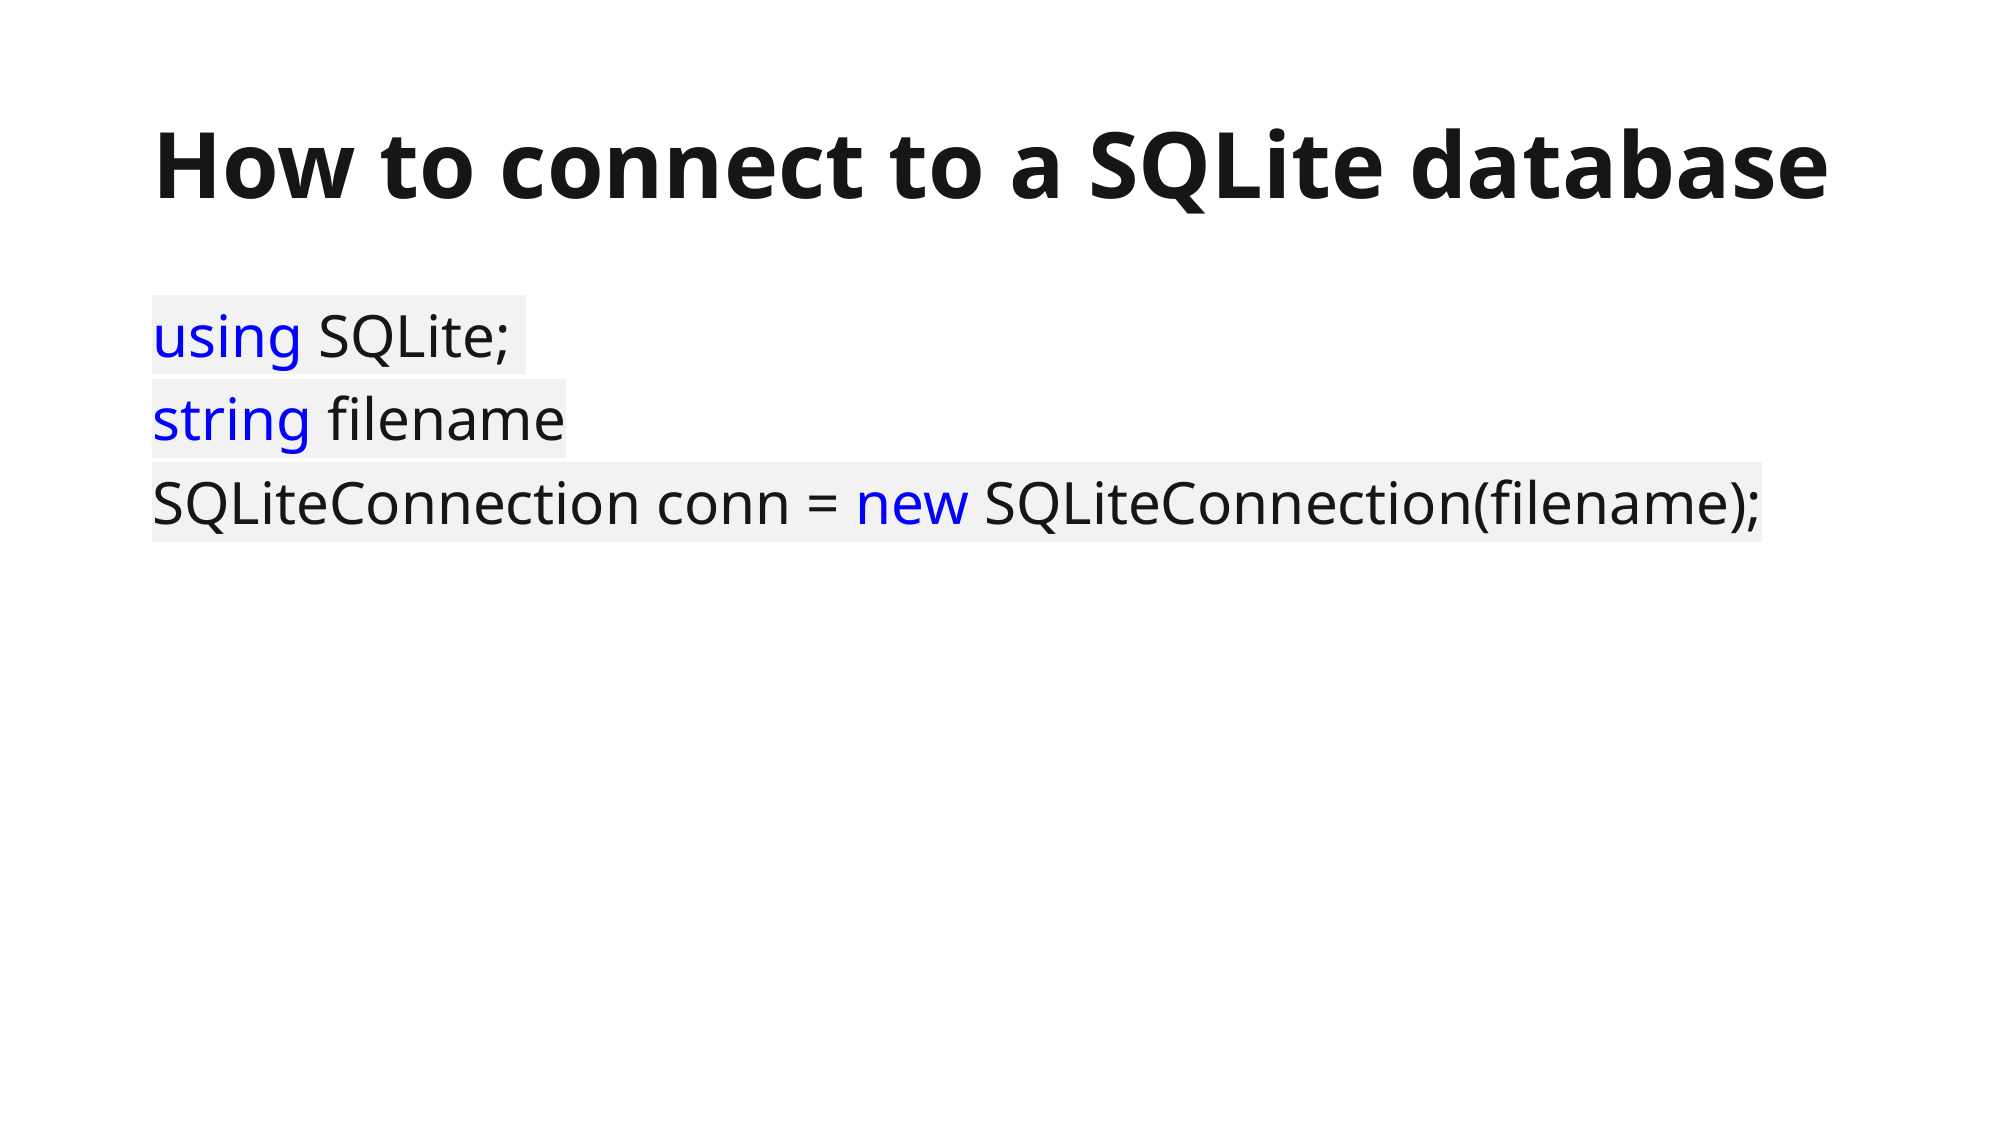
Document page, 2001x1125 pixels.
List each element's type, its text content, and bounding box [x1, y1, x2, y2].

list using SQLite; string filename SQLiteConnection conn = new SQLiteConnection(filename); [137, 299, 1863, 1014]
title How to connect to a SQLite database [137, 59, 1863, 278]
